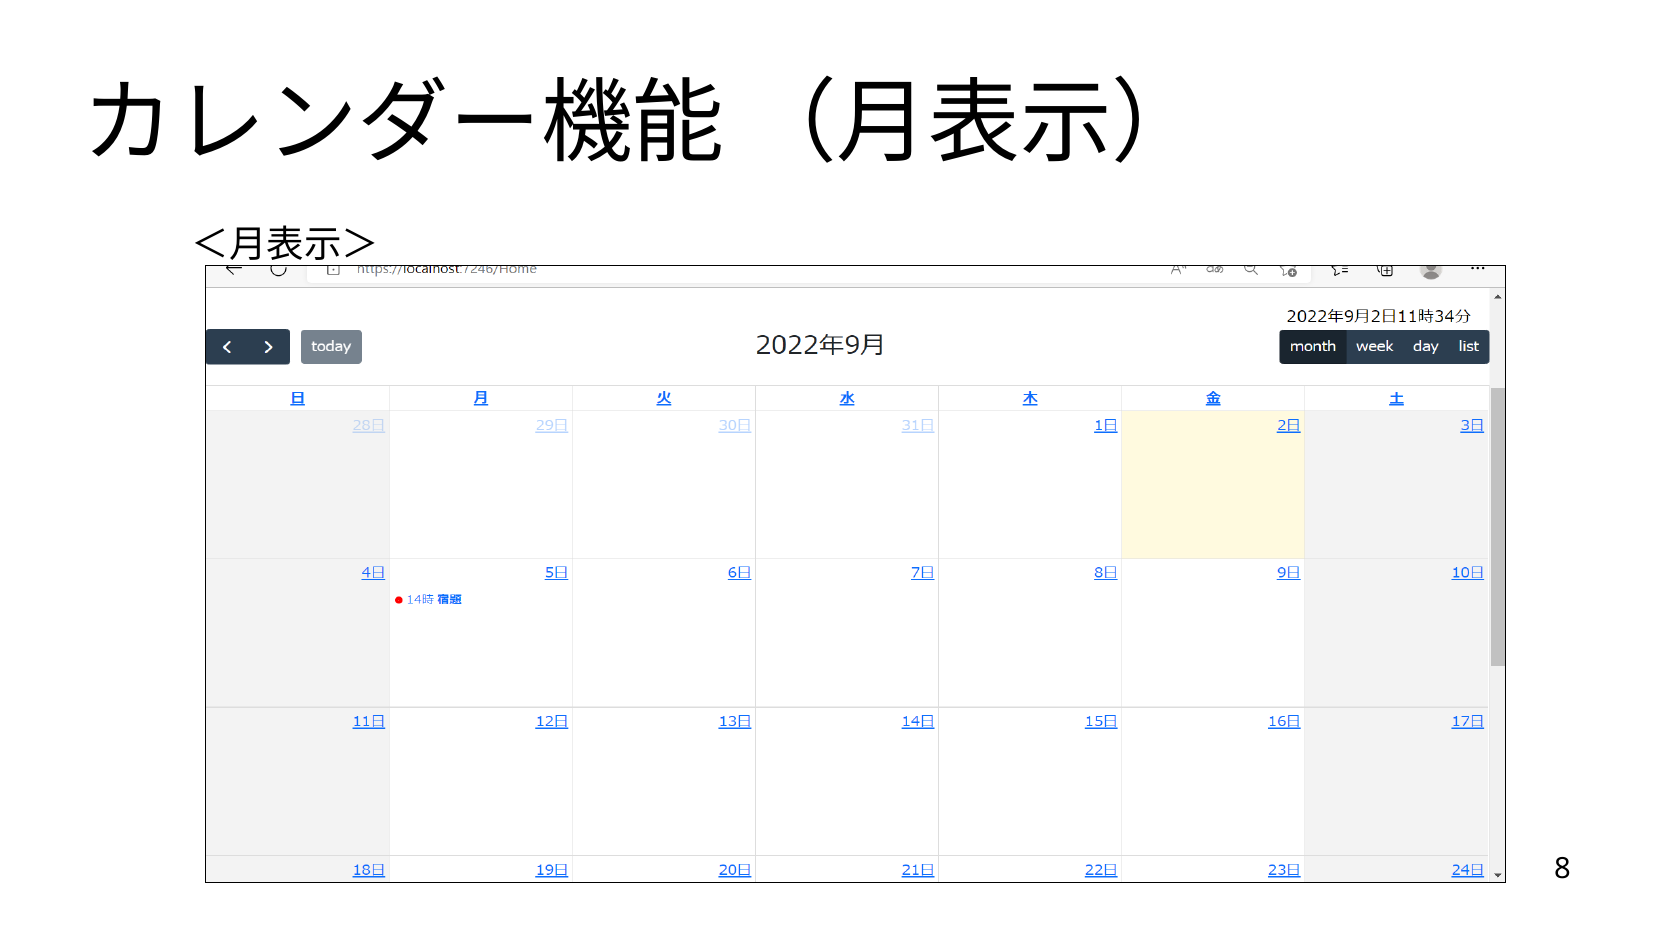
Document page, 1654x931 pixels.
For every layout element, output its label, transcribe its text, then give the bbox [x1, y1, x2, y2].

picture [205, 265, 1506, 883]
title カレンダー機能 （月表示） [82, 37, 1571, 193]
text_box ＜月表示＞ [177, 206, 414, 305]
